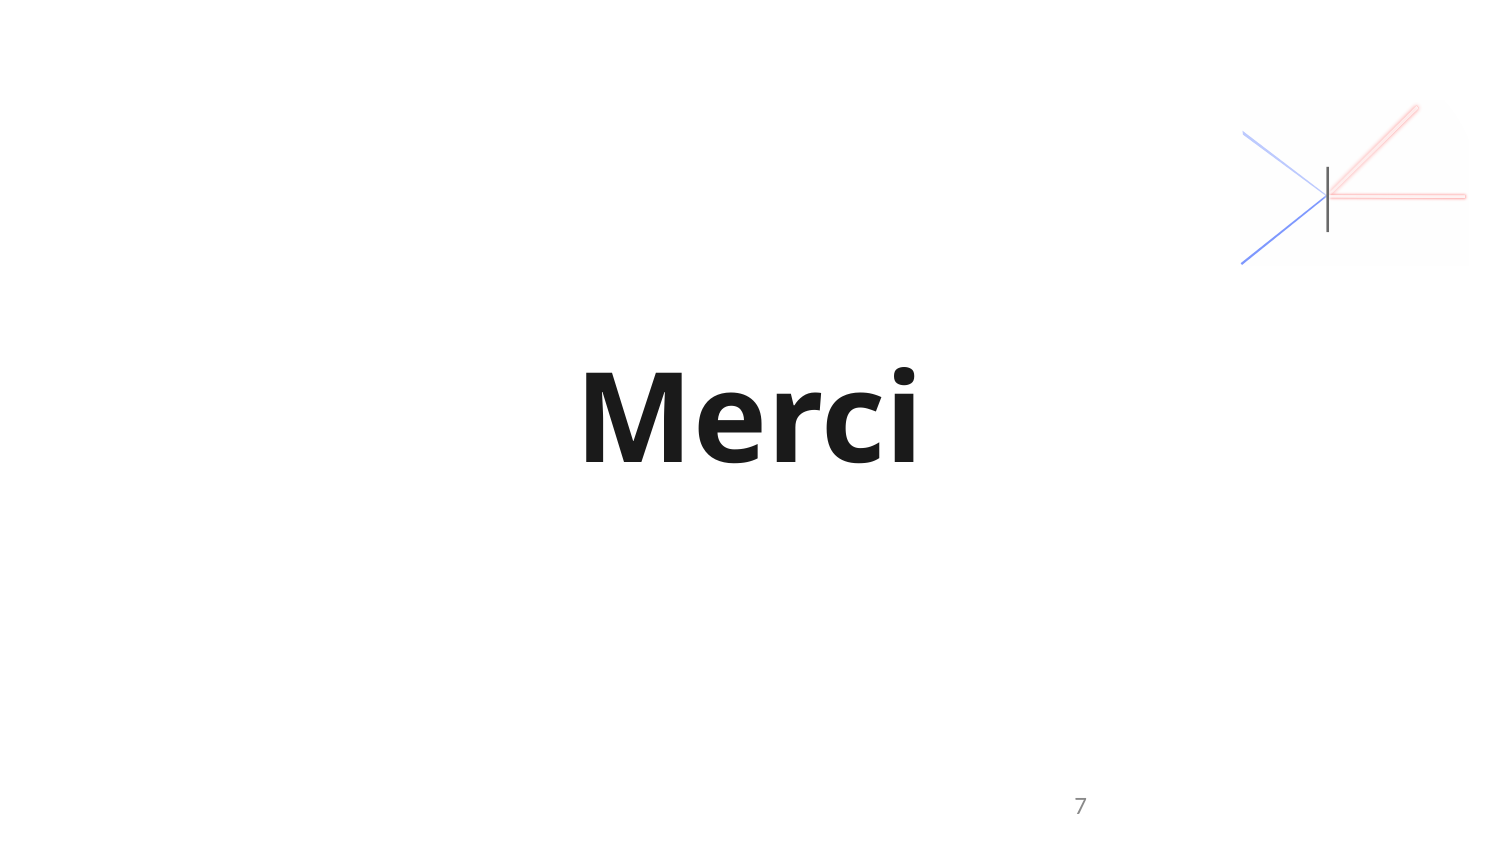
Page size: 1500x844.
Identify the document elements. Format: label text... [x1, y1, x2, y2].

picture [1240, 100, 1469, 266]
title Merci [269, 322, 1231, 521]
text_box [1059, 782, 1397, 828]
